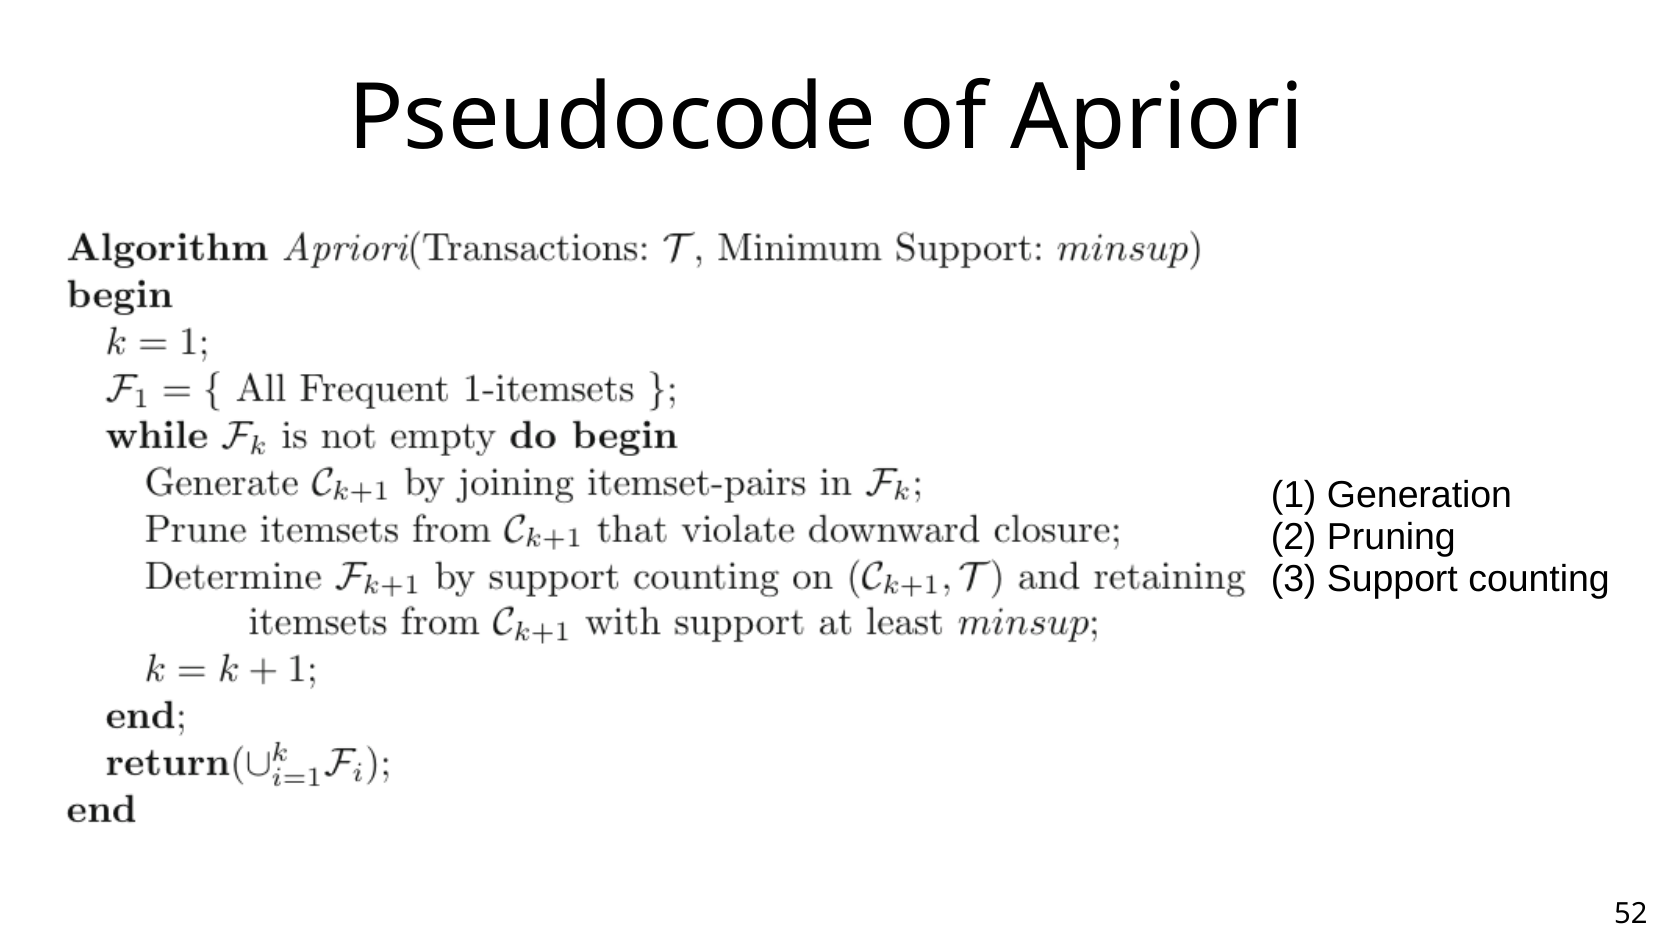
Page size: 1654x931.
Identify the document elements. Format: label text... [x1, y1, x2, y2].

picture [37, 215, 1272, 855]
title Pseudocode of Apriori [82, 1, 1571, 226]
text_box (1) Generation (2) Pruning (3) Support counting [1256, 465, 1629, 607]
